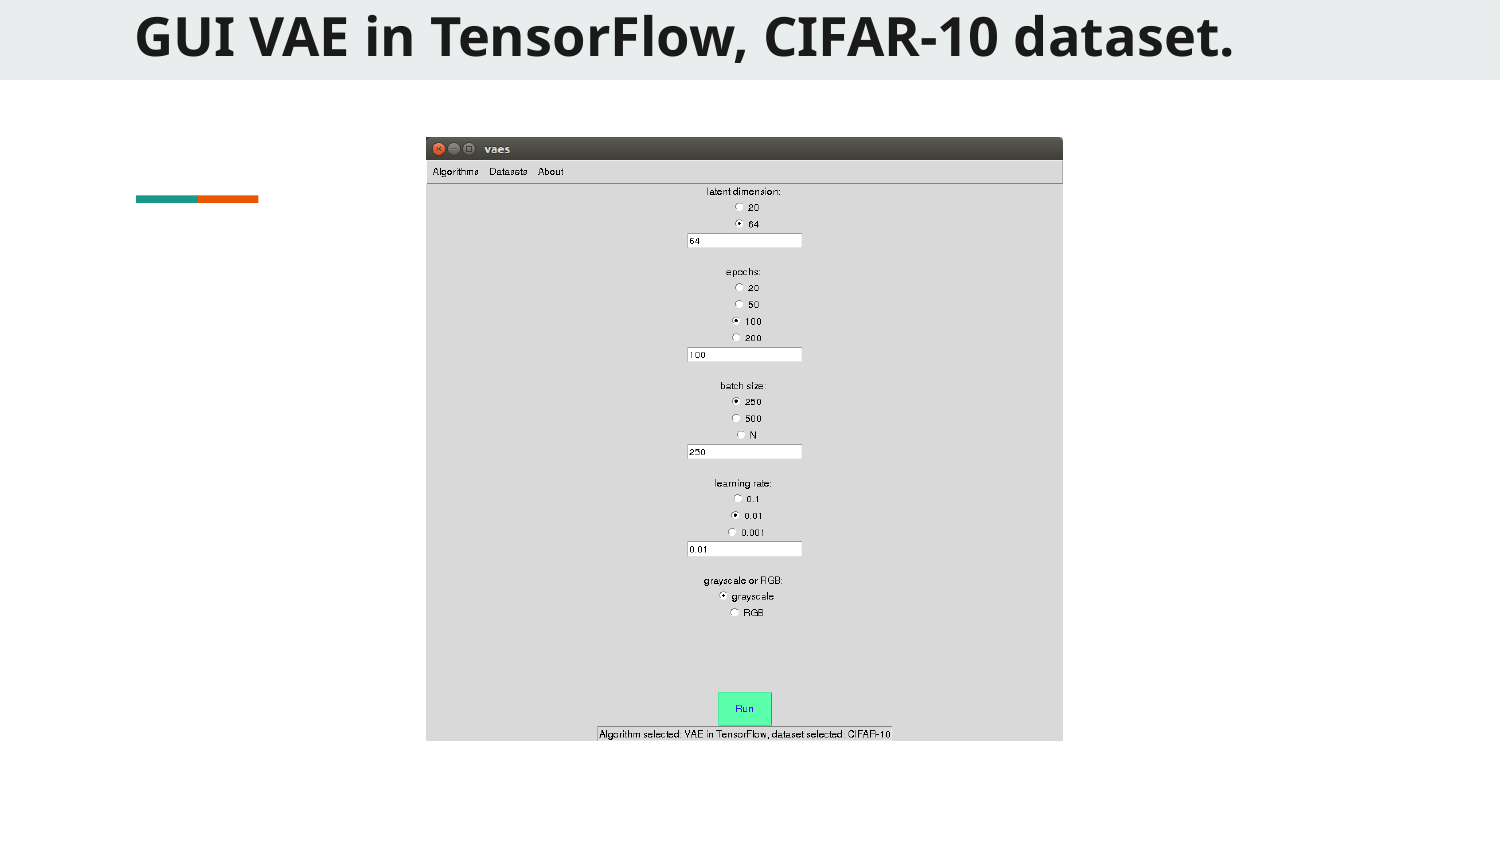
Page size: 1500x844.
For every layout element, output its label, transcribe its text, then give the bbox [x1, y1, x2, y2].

picture [426, 137, 1063, 741]
title GUI VAE in TensorFlow, CIFAR-10 dataset. [119, 0, 1381, 76]
